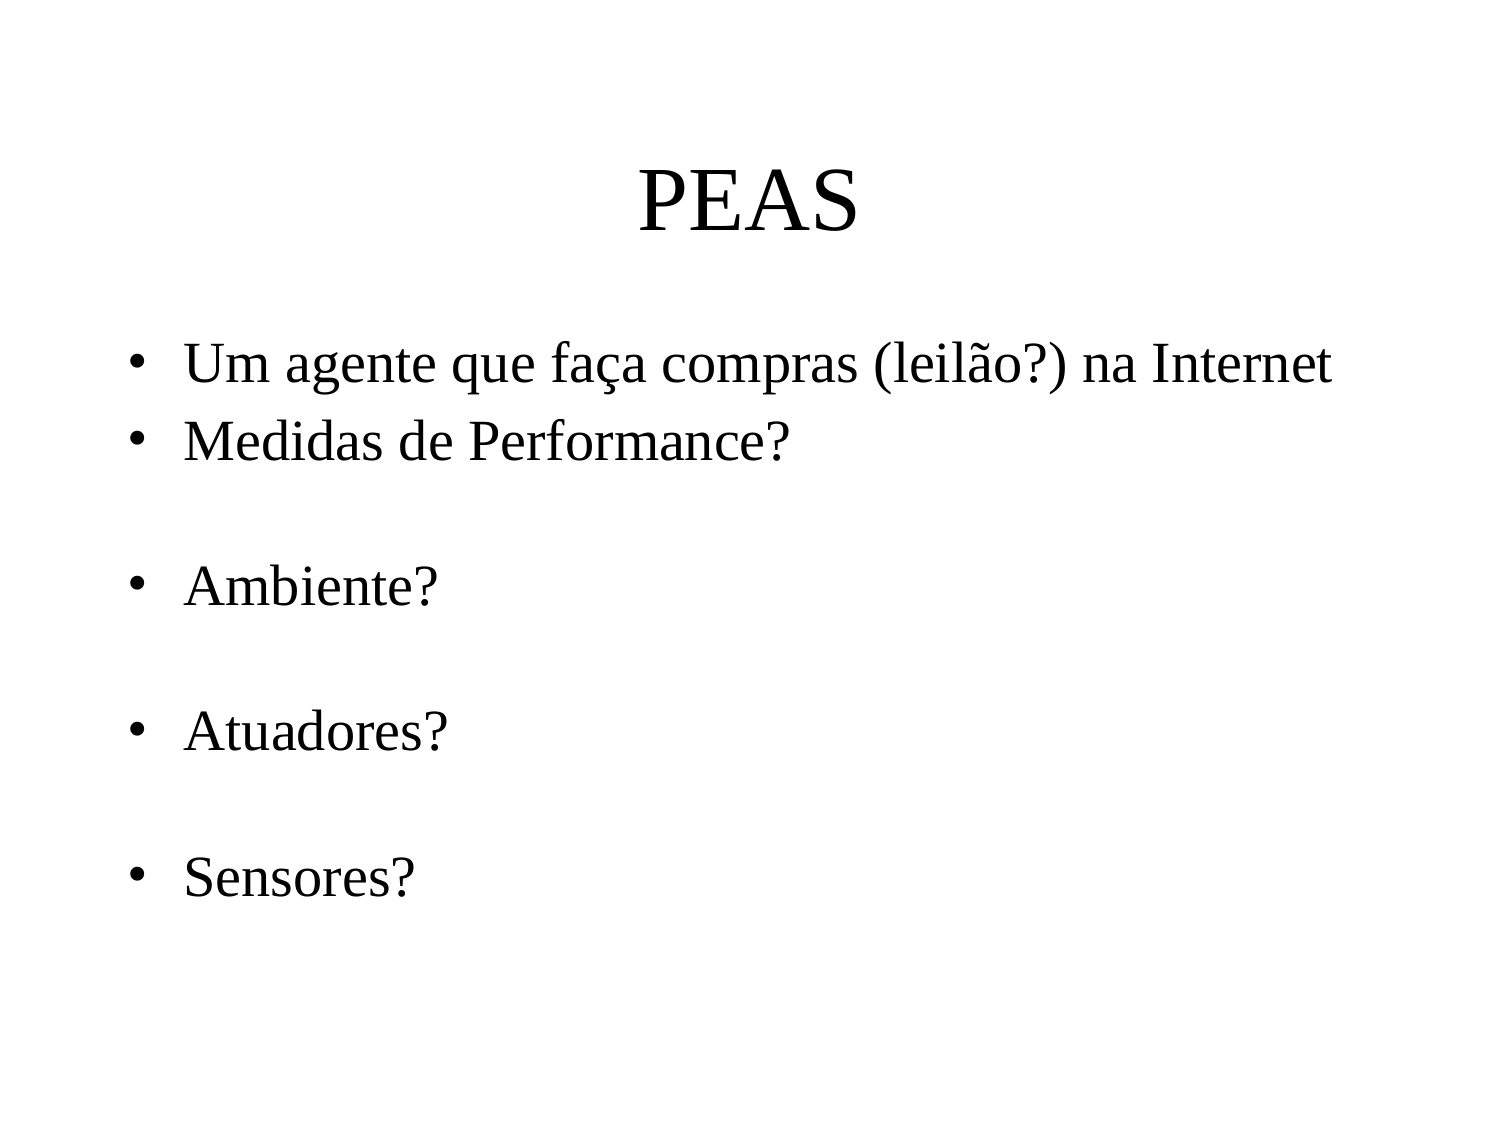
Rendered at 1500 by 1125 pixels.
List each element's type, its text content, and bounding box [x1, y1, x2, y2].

title PEAS [112, 99, 1388, 288]
list Um agente que faça compras (leilão?) na Internet Medidas de Performance? Ambiente? Atuadores? Sensores? [112, 324, 1388, 1001]
